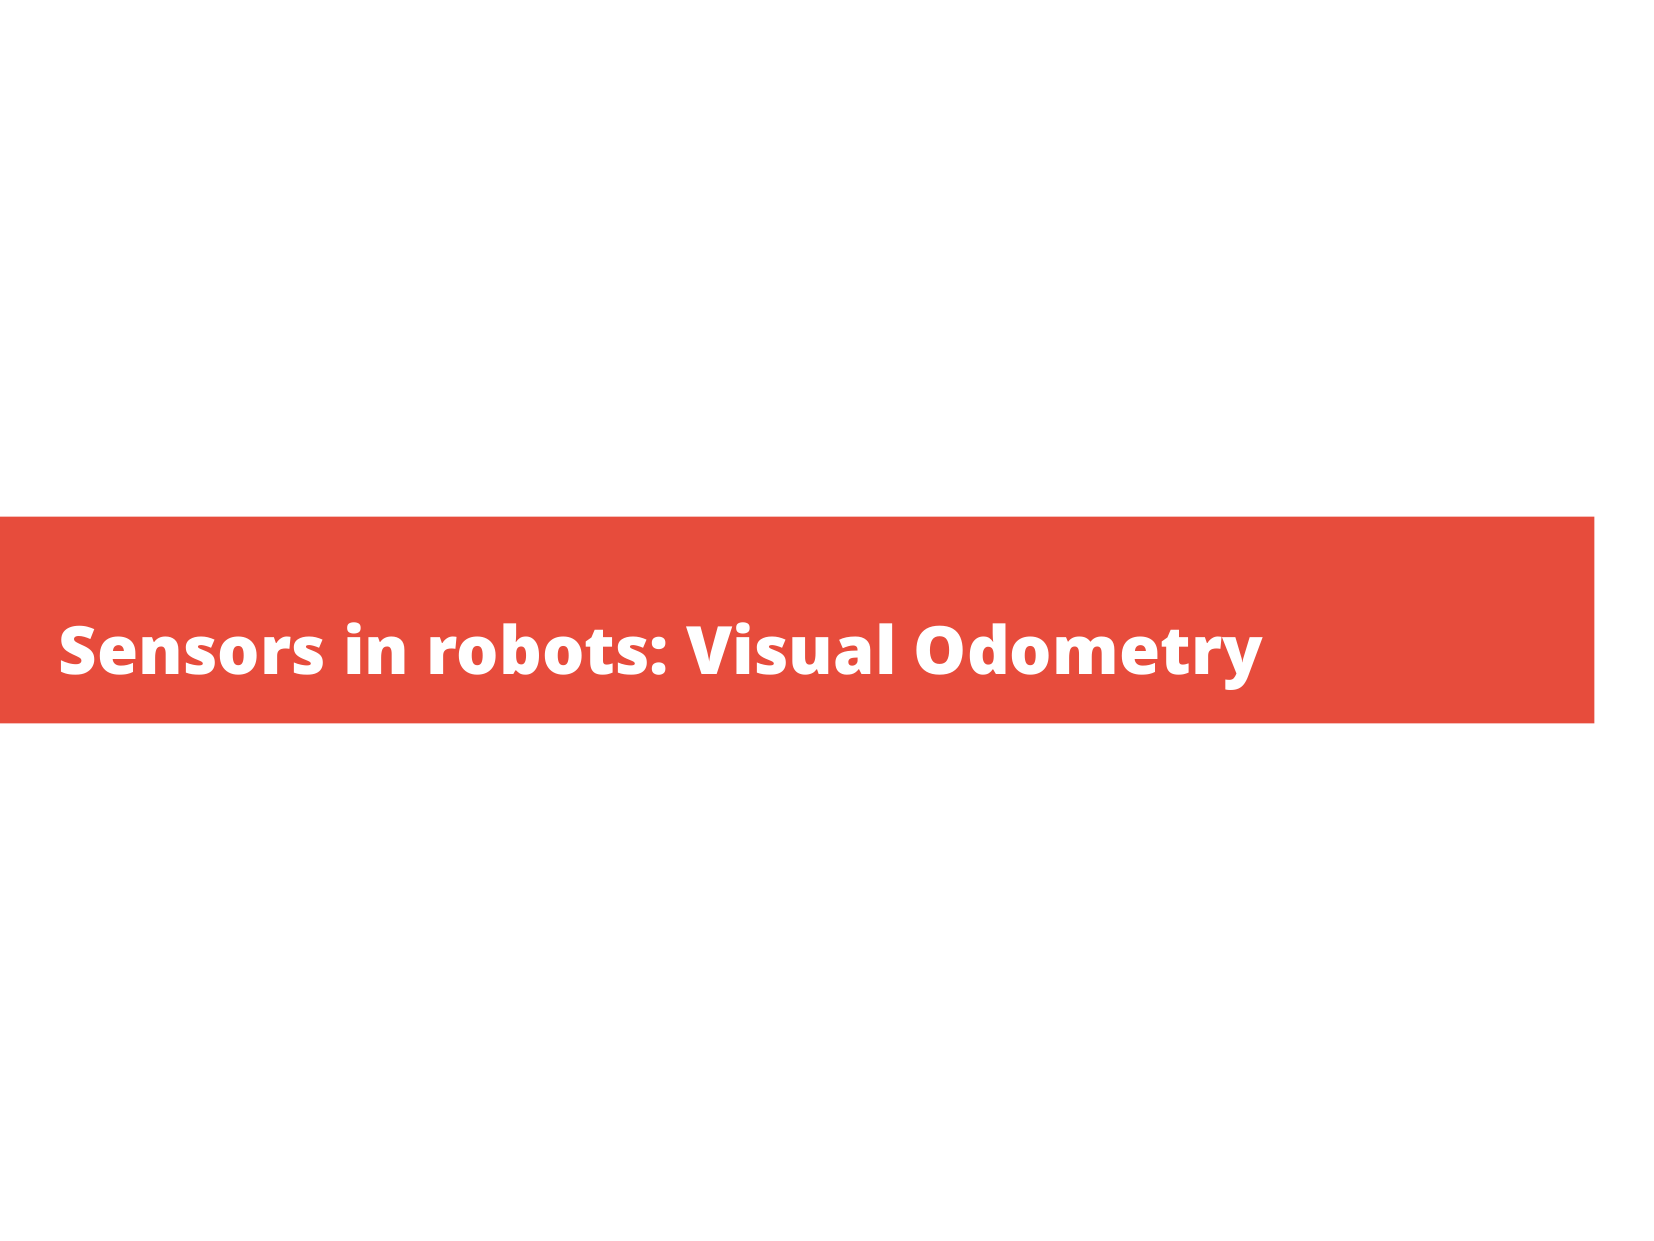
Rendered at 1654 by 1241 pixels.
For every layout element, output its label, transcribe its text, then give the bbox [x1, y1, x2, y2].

title Sensors in robots: Visual Odometry [59, 546, 1595, 694]
